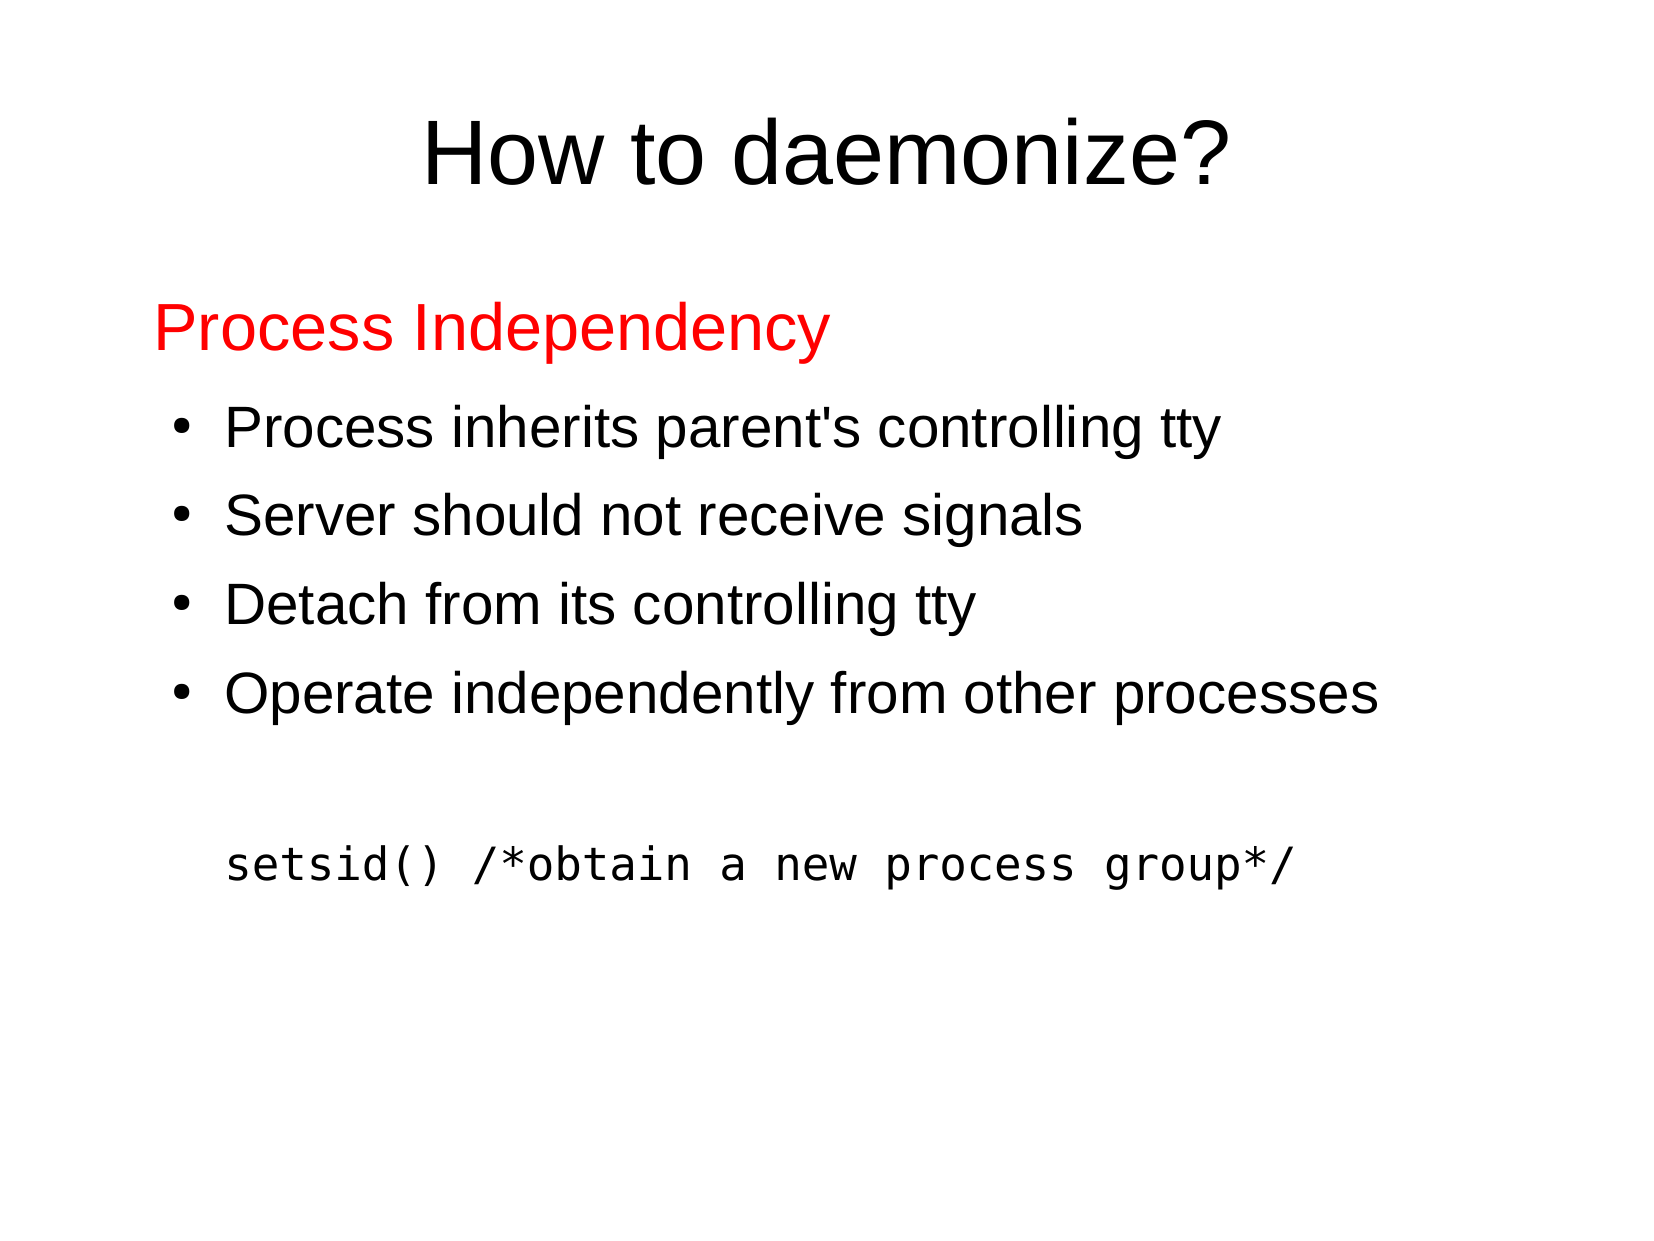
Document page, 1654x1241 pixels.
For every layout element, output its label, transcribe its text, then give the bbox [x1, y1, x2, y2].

list Process Independency Process inherits parent's controlling tty Server should not receive signals Detach from its controlling tty Operate independently from other processes setsid() /*obtain a new process group*/ [82, 290, 1571, 1109]
title How to daemonize? [82, 56, 1571, 250]
